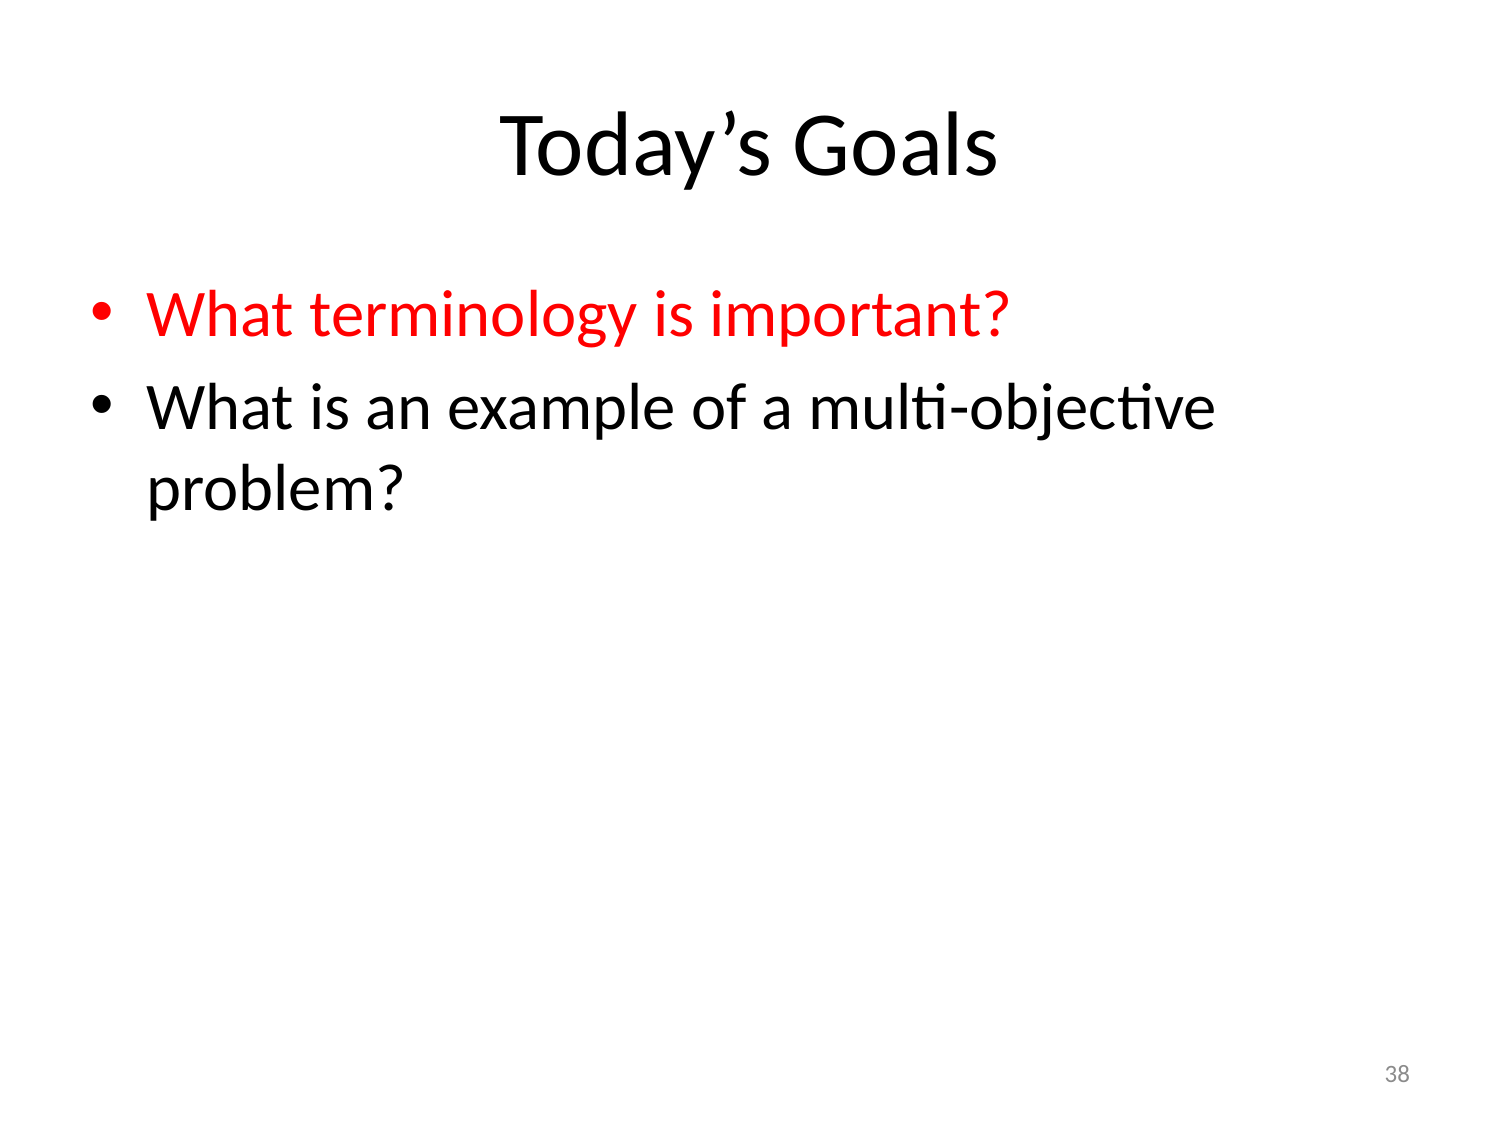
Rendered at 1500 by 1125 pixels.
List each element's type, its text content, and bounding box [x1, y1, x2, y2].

title Today’s Goals [75, 45, 1425, 233]
slide_number <number> [1074, 1042, 1425, 1103]
list What terminology is important? What is an example of a multi-objective problem? [75, 262, 1425, 1005]
